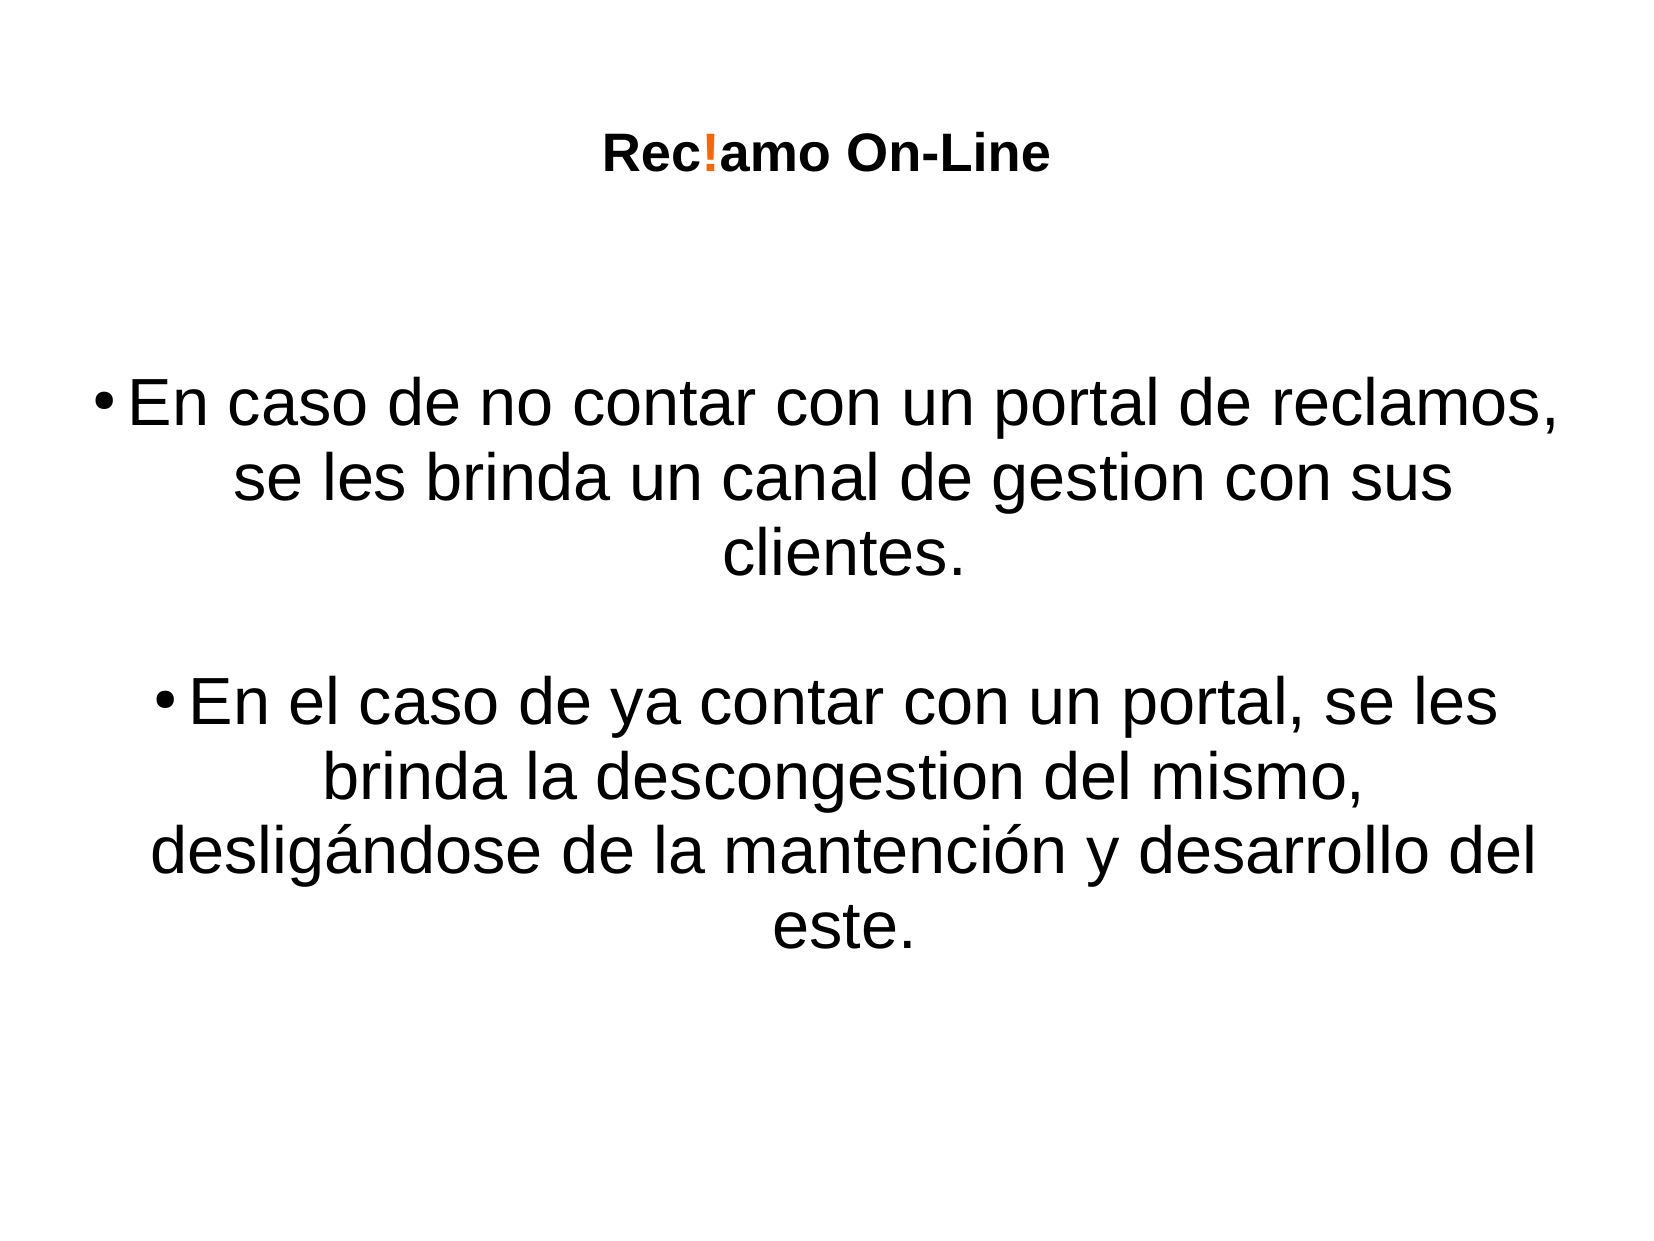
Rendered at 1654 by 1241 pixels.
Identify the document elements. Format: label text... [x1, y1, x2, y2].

title Rec!amo On-Line [82, 49, 1571, 257]
subtitle En caso de no contar con un portal de reclamos, se les brinda un canal de gestion con sus clientes. En el caso de ya contar con un portal, se les brinda la descongestion del mismo, desligándose de la mantención y desarrollo del este. [82, 290, 1571, 1113]
